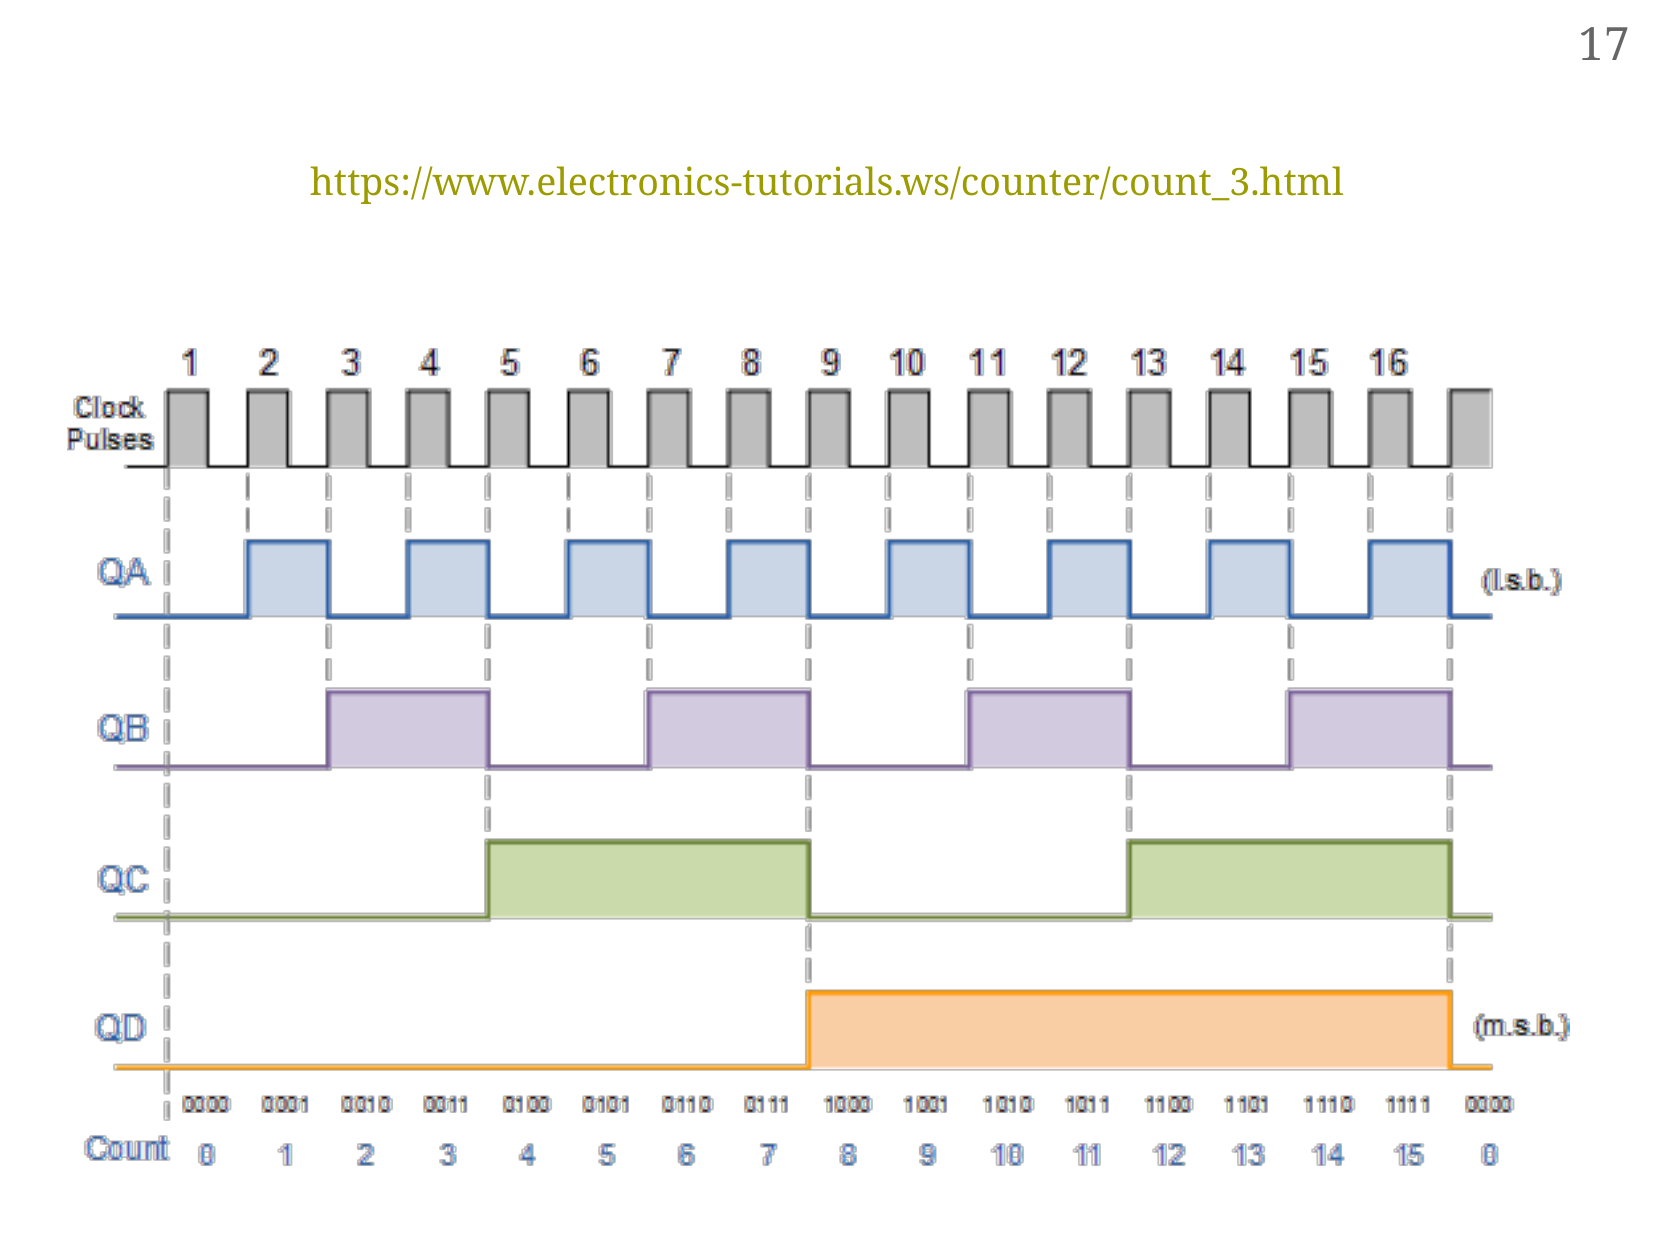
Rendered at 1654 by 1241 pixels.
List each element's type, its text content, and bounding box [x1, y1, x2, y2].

text_box https://www.electronics-tutorials.ws/counter/count_3.html [295, 147, 1360, 214]
picture [67, 339, 1570, 1174]
